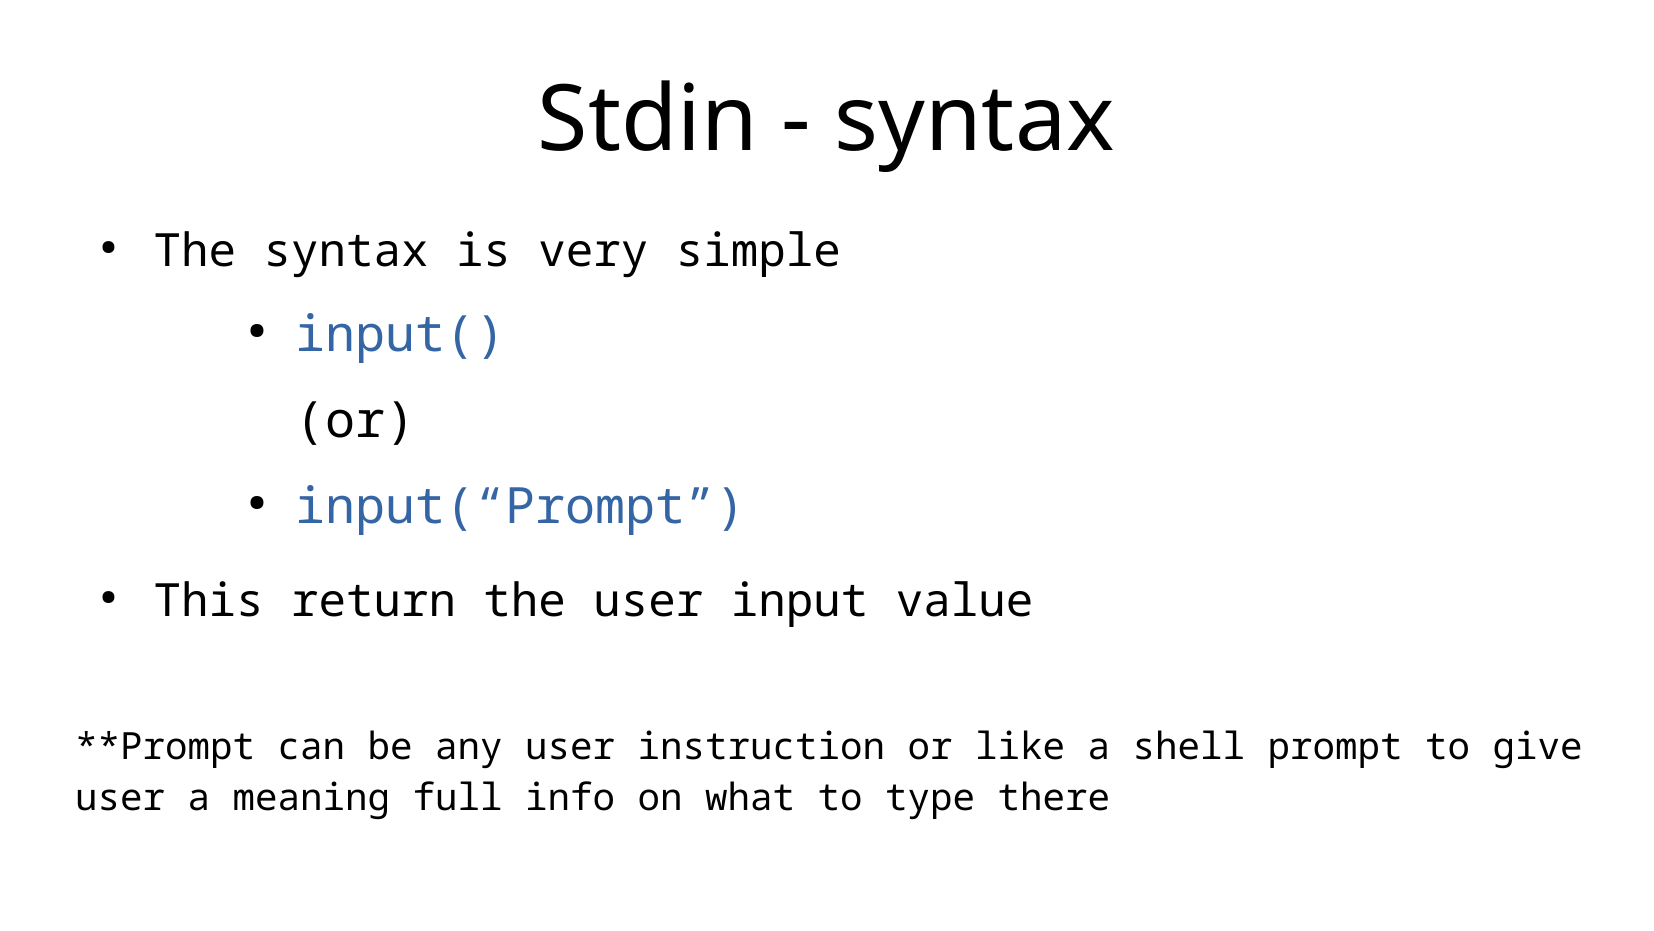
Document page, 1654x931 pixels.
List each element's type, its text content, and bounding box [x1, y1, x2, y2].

text_box **Prompt can be any user instruction or like a shell prompt to give user a meaning full info on what to type there [60, 712, 1621, 863]
list The syntax is very simple input() (or) input(“Prompt”) This return the user input value [82, 217, 1571, 712]
title Stdin - syntax [82, 37, 1571, 193]
